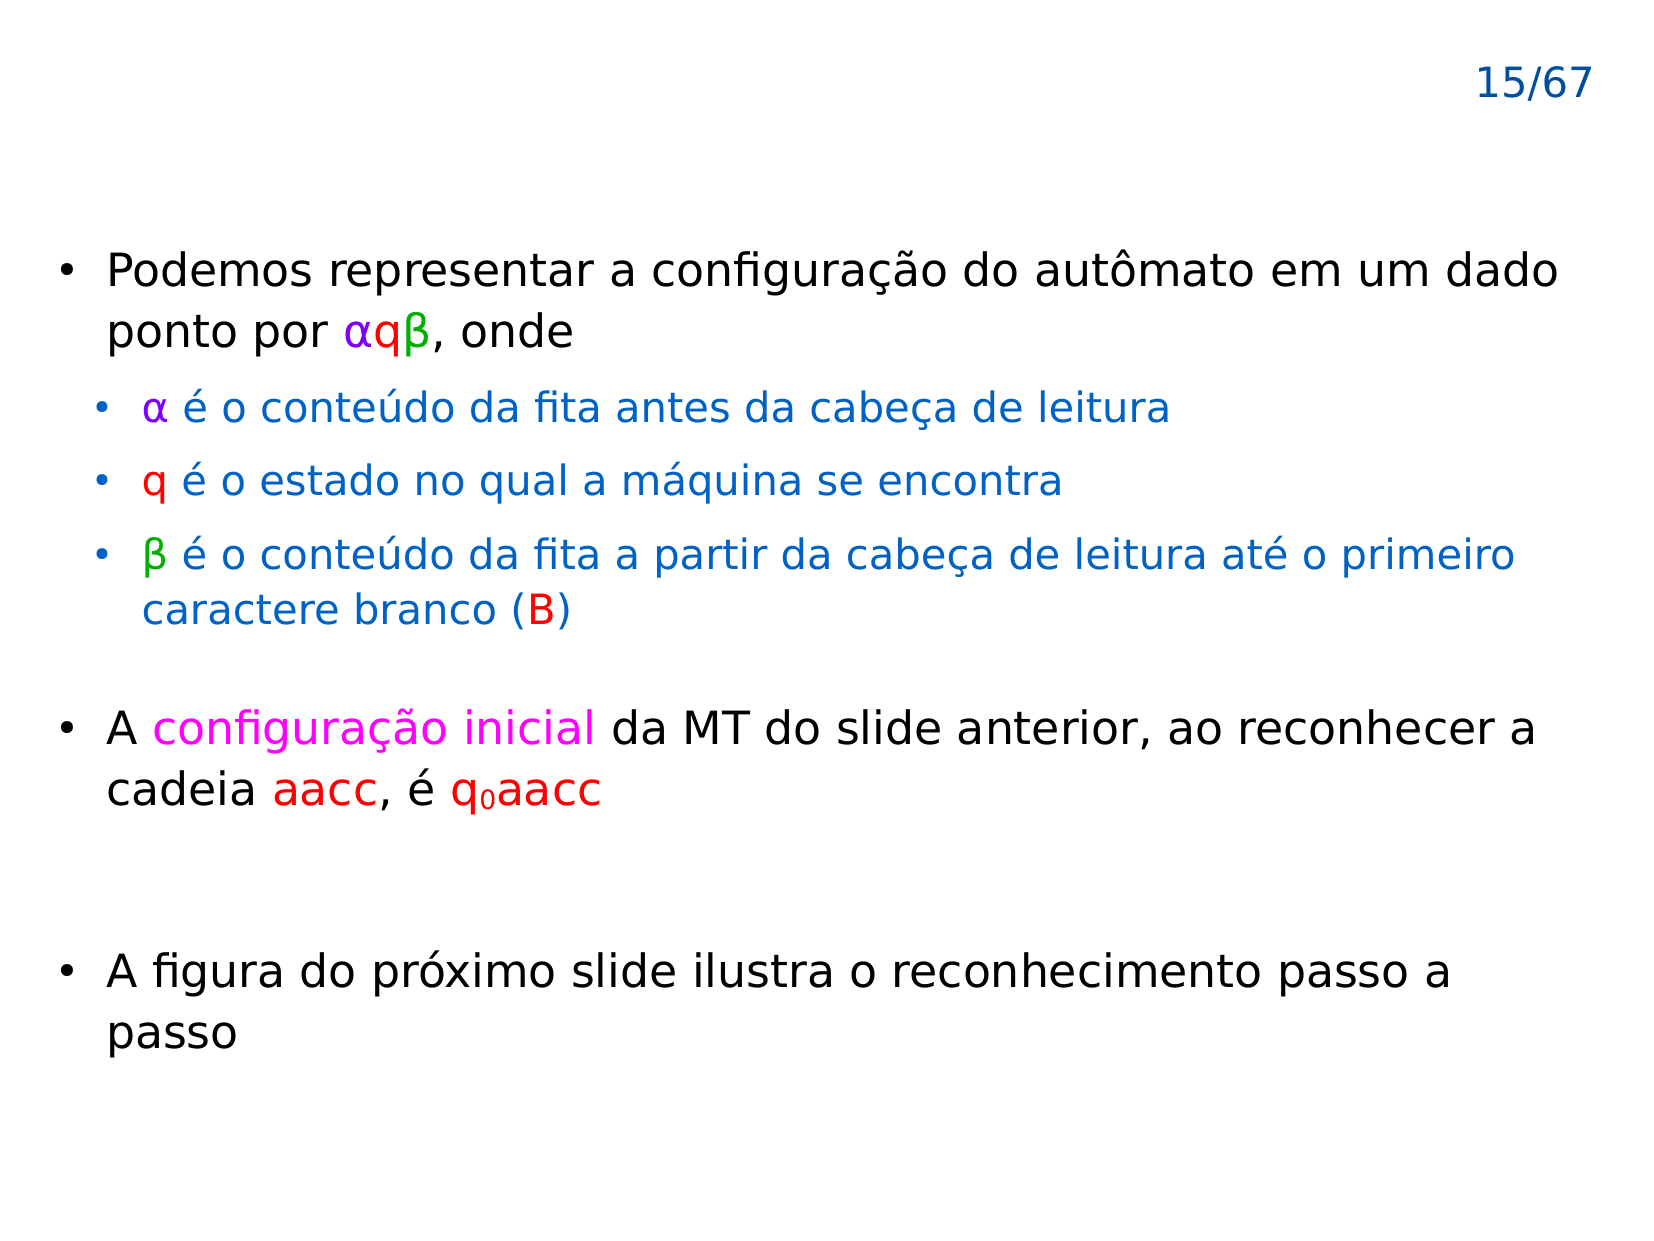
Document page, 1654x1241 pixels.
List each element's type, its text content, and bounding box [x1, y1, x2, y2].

list Podemos representar a configuração do autômato em um dado ponto por αqβ, onde α é o conteúdo da fita antes da cabeça de leitura q é o estado no qual a máquina se encontra β é o conteúdo da fita a partir da cabeça de leitura até o primeiro caractere branco (B) A configuração inicial da MT do slide anterior, ao reconhecer a cadeia aacc, é q0aacc A figura do próximo slide ilustra o reconhecimento passo a passo [59, 236, 1595, 1211]
